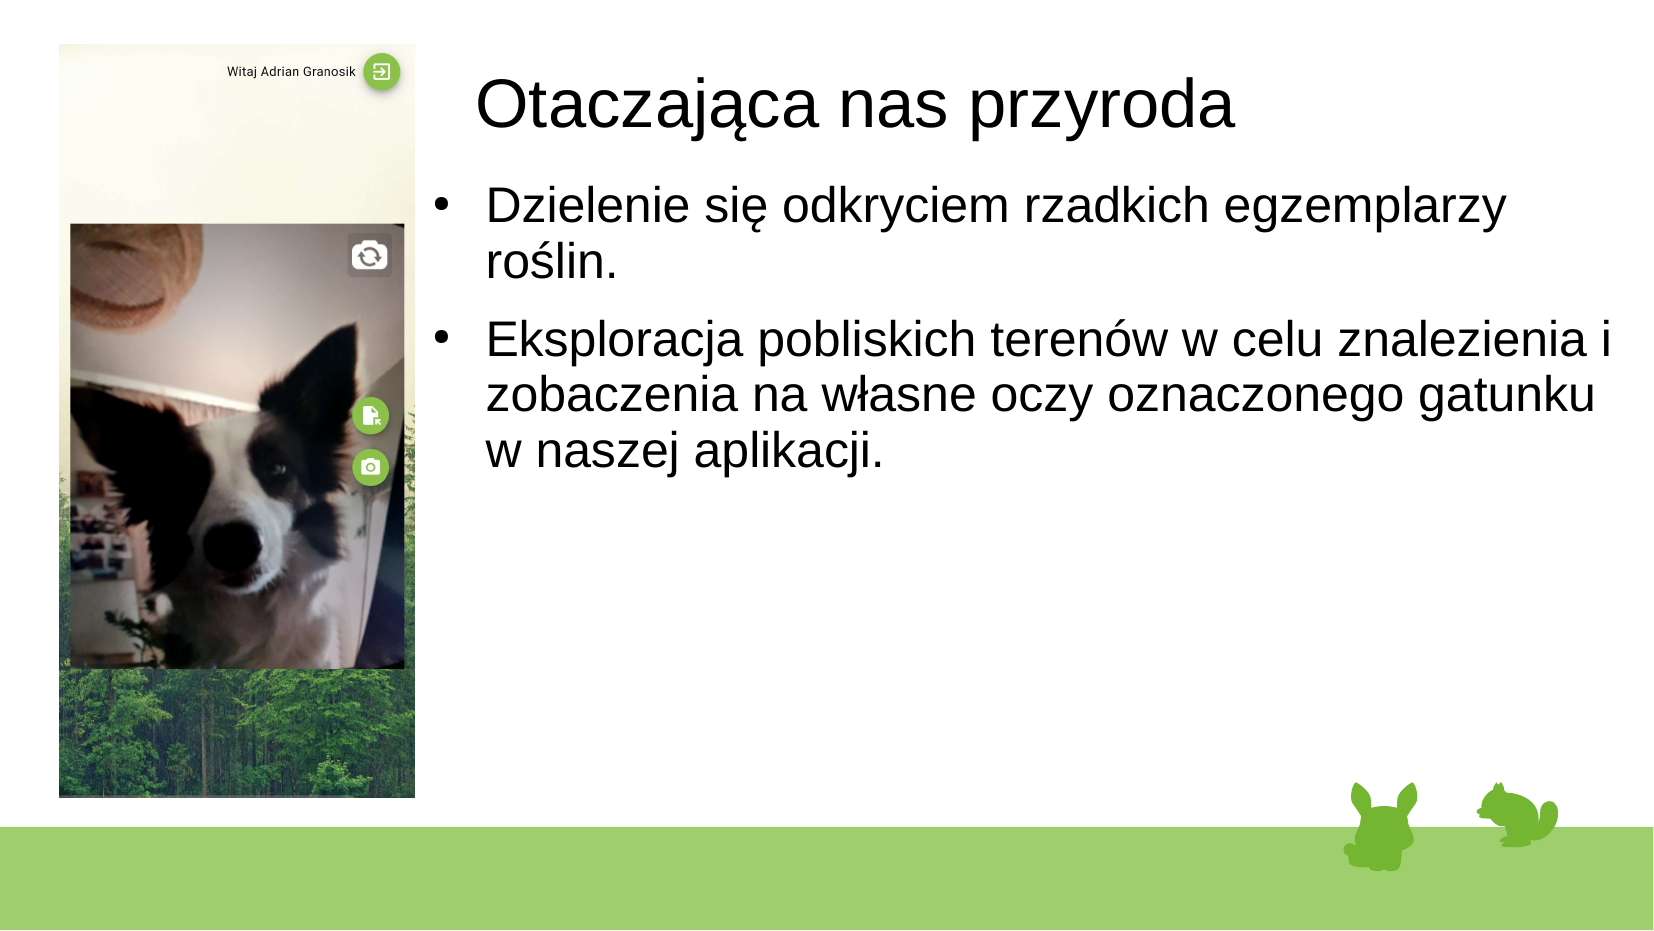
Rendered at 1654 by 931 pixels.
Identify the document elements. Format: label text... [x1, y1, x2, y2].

list Dzielenie się odkryciem rzadkich egzemplarzy roślin. Eksploracja pobliskich terenów w celu znalezienia i zobaczenia na własne oczy oznaczonego gatunku w naszej aplikacji. [415, 177, 1625, 502]
picture [59, 44, 415, 798]
title Otaczająca nas przyroda [118, 29, 1595, 177]
